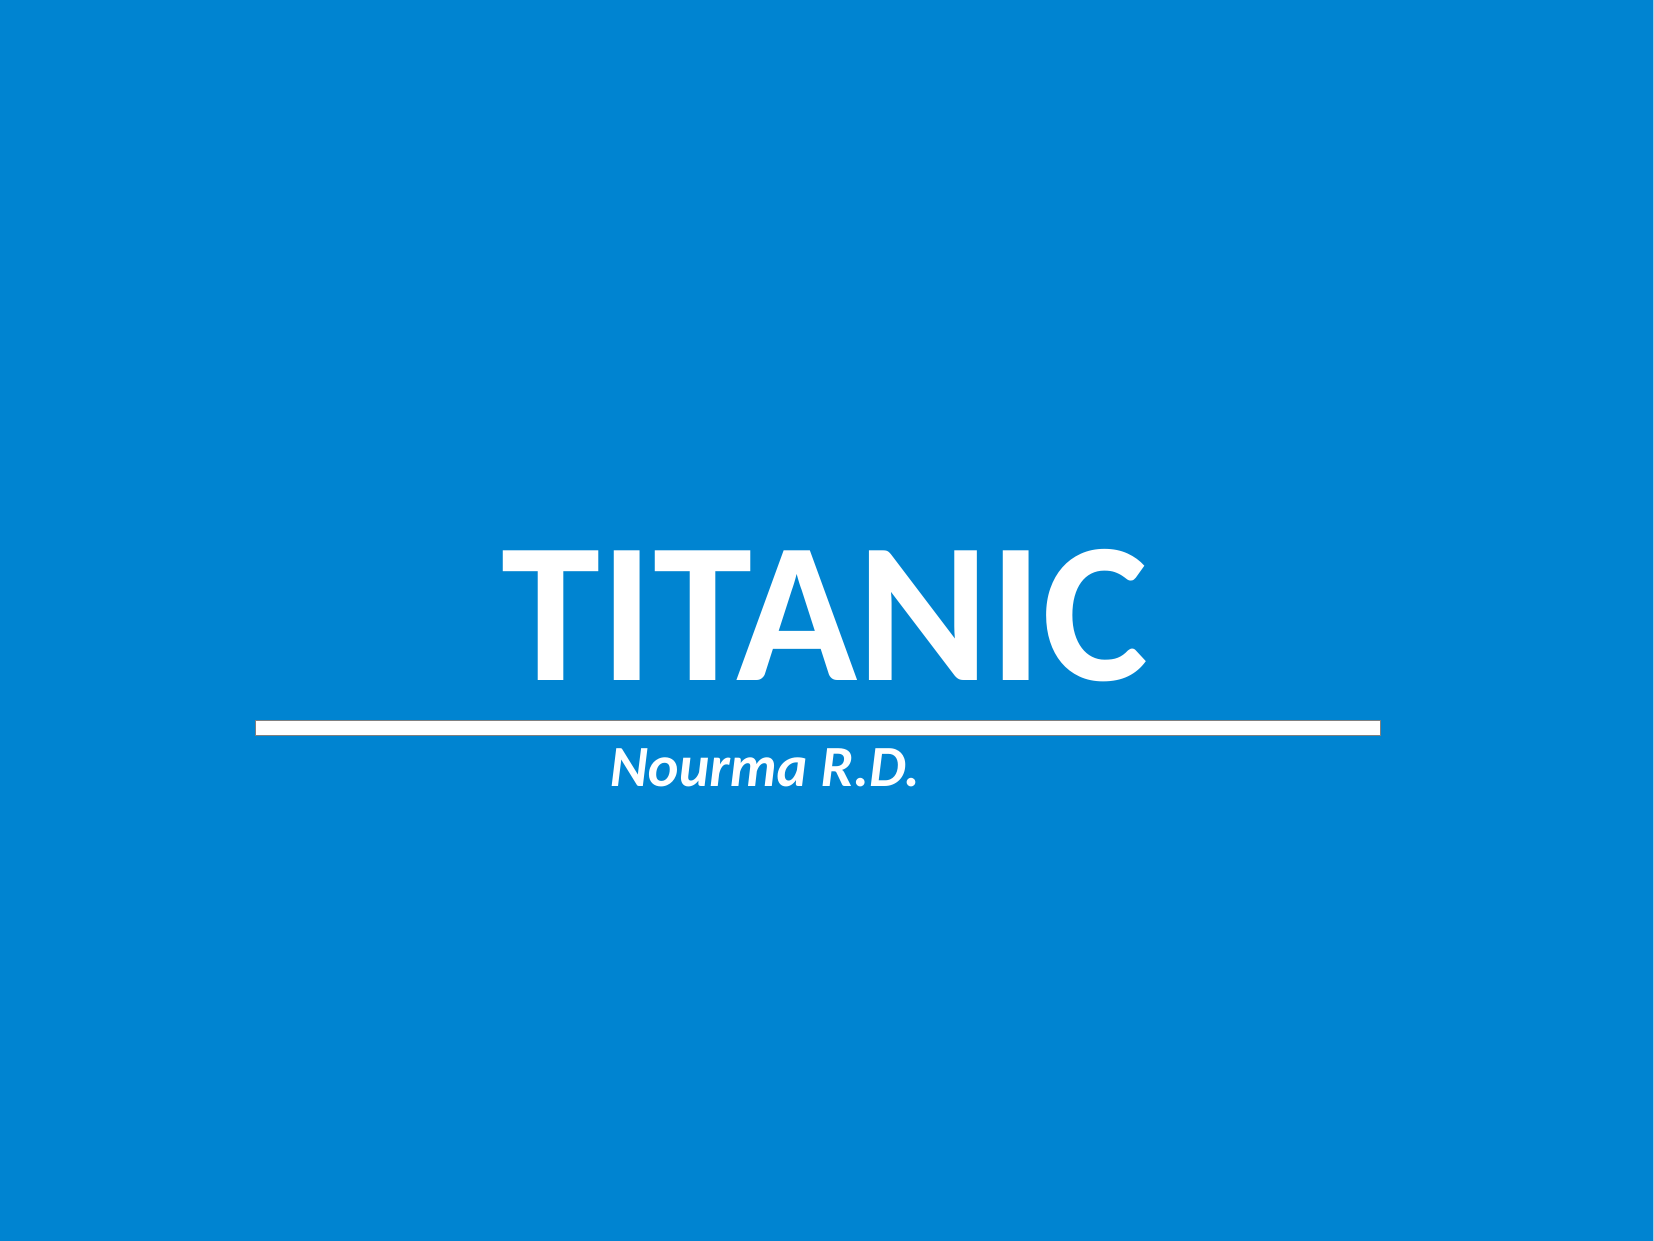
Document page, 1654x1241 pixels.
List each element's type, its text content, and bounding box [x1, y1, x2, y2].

text_box [255, 720, 1381, 736]
text_box Nourma R.D. [465, 735, 1066, 916]
text_box TITANIC [0, 0, 1654, 1241]
